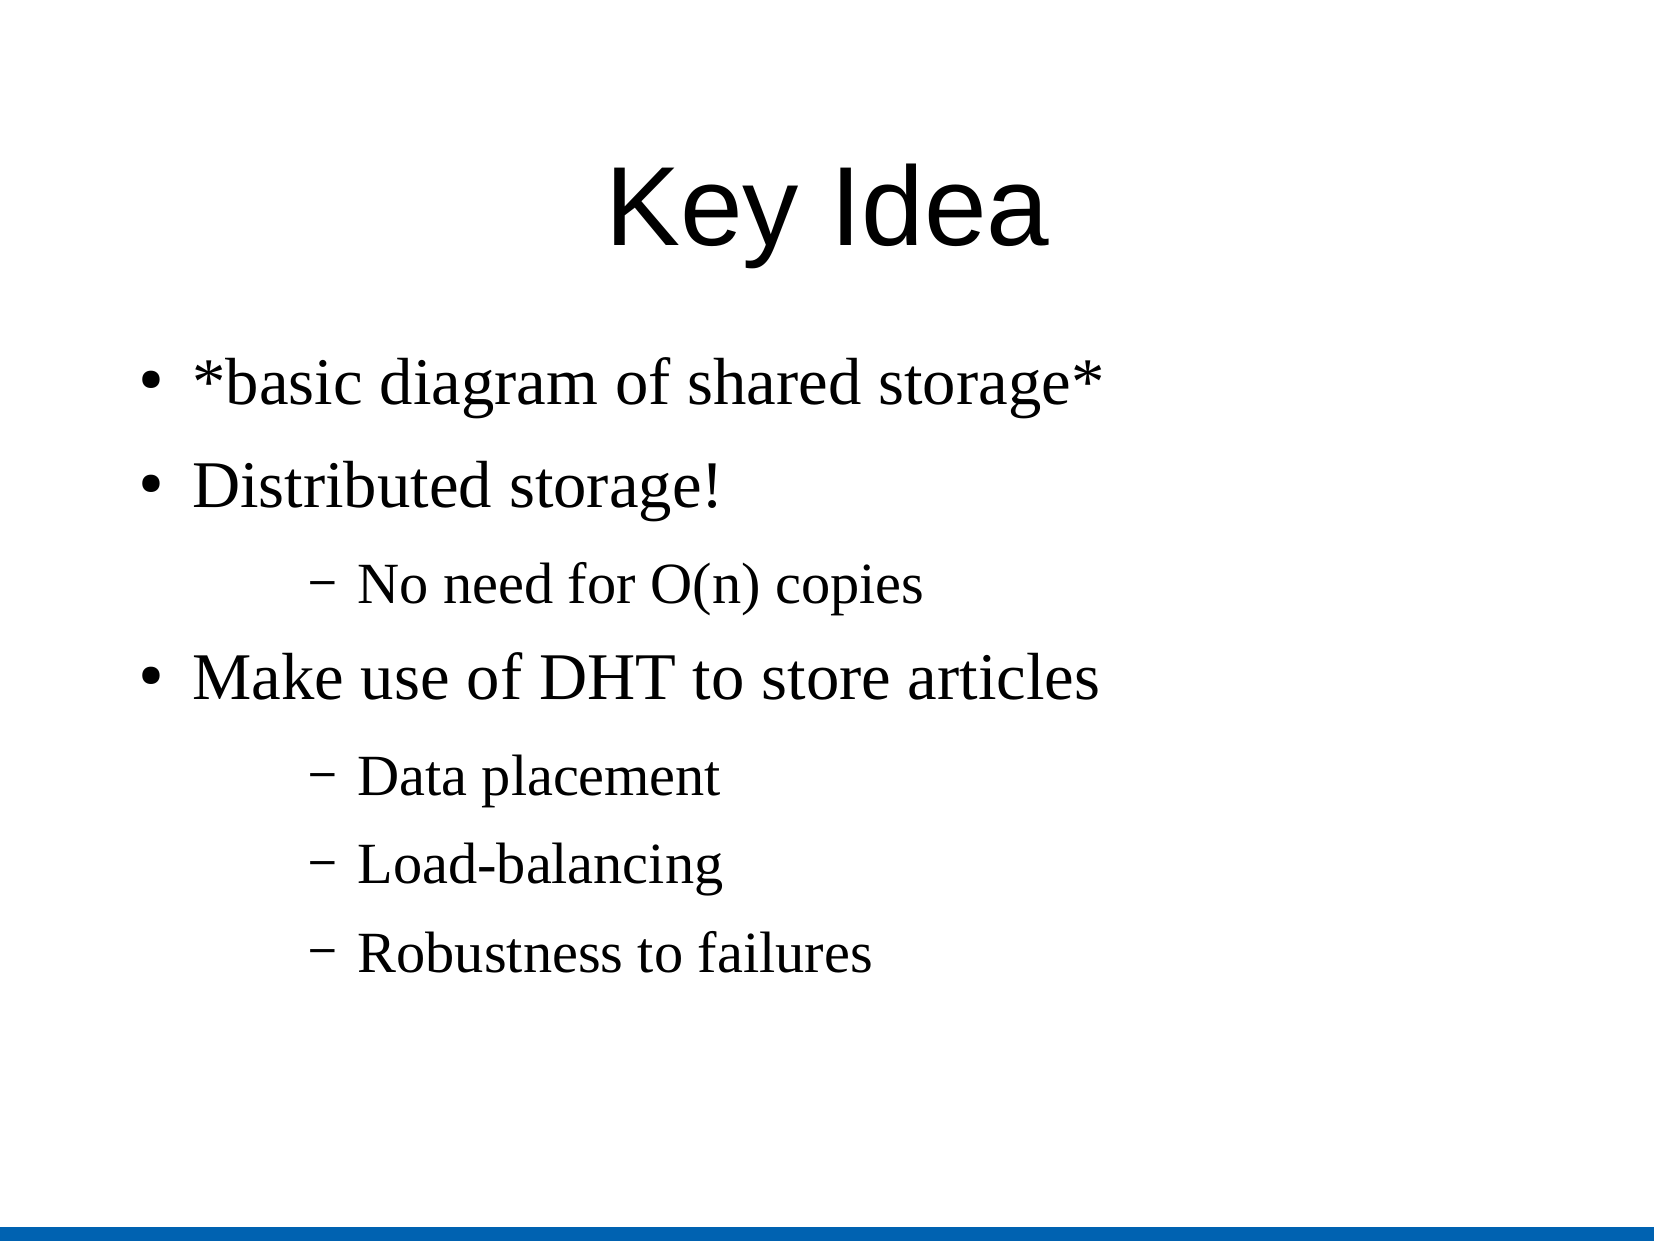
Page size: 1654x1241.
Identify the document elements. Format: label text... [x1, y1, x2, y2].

title Key Idea [121, 102, 1533, 311]
list *basic diagram of shared storage* Distributed storage! No need for O(n) copies Make use of DHT to store articles Data placement Load-balancing Robustness to failures [121, 344, 1533, 1127]
